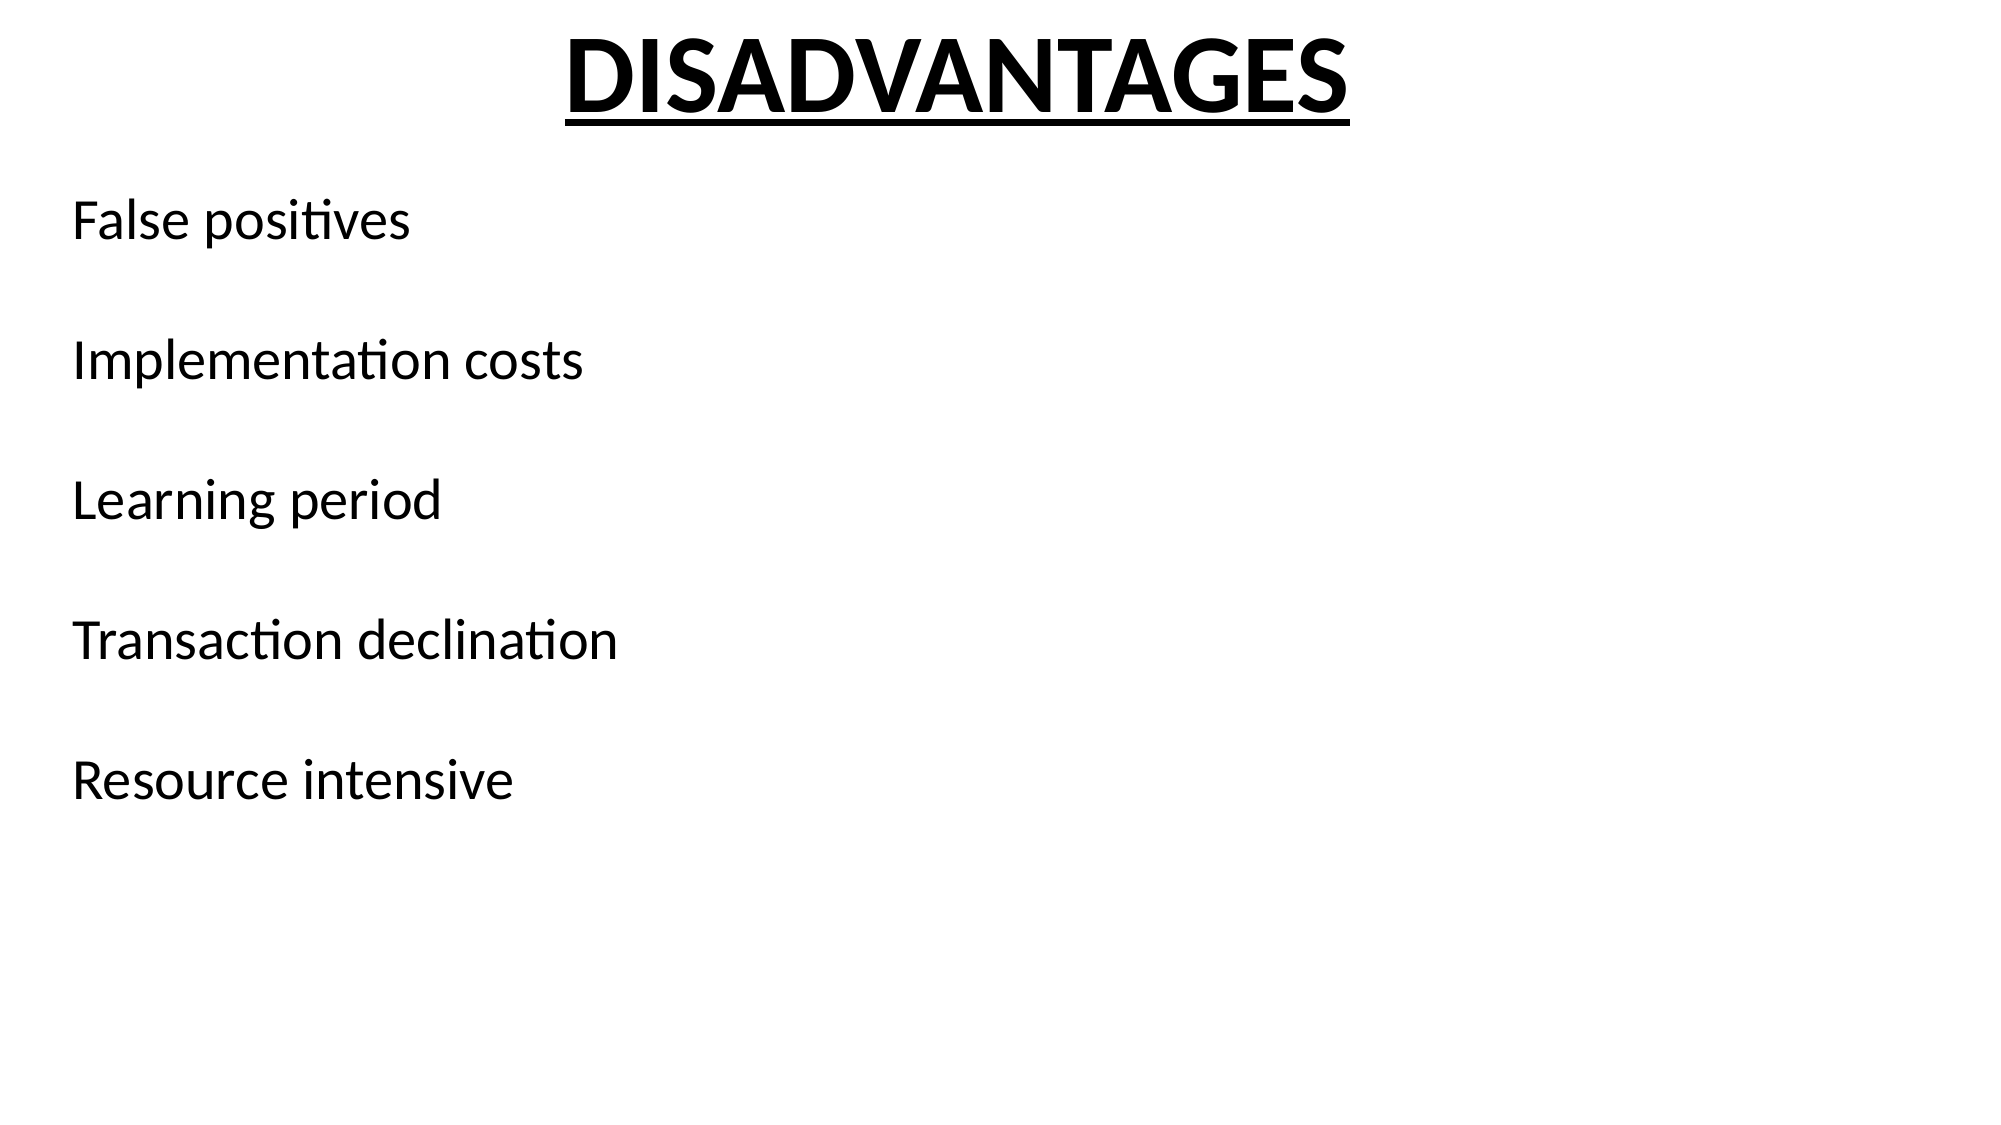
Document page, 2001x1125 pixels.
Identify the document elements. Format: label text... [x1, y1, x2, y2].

text_box False positives Implementation costs Learning period Transaction declination Resource intensive [57, 173, 1866, 896]
text_box DISADVANTAGES [549, 0, 1374, 144]
